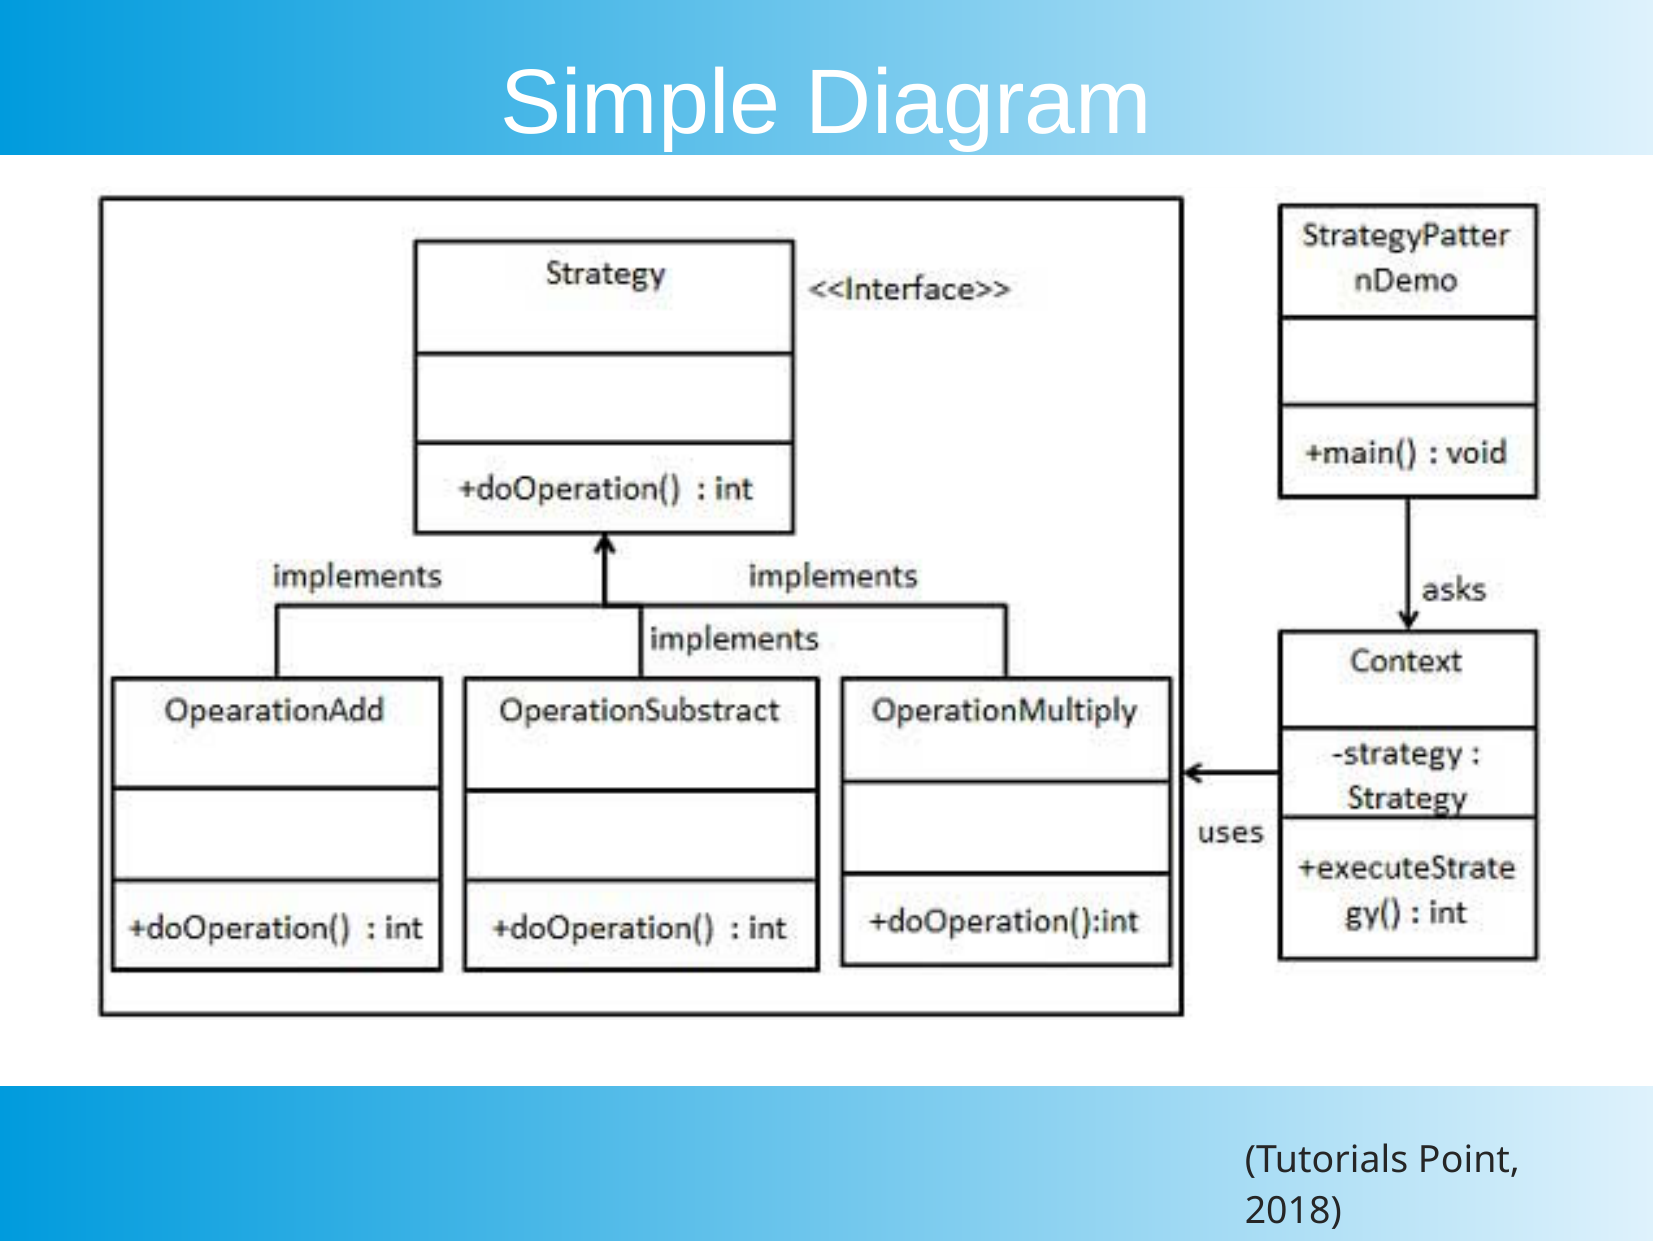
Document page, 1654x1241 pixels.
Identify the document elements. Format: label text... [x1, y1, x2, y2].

title Simple Diagram [82, 49, 1571, 155]
text_box (Tutorials Point, 2018) [1230, 1125, 1609, 1223]
picture [91, 186, 1546, 1021]
